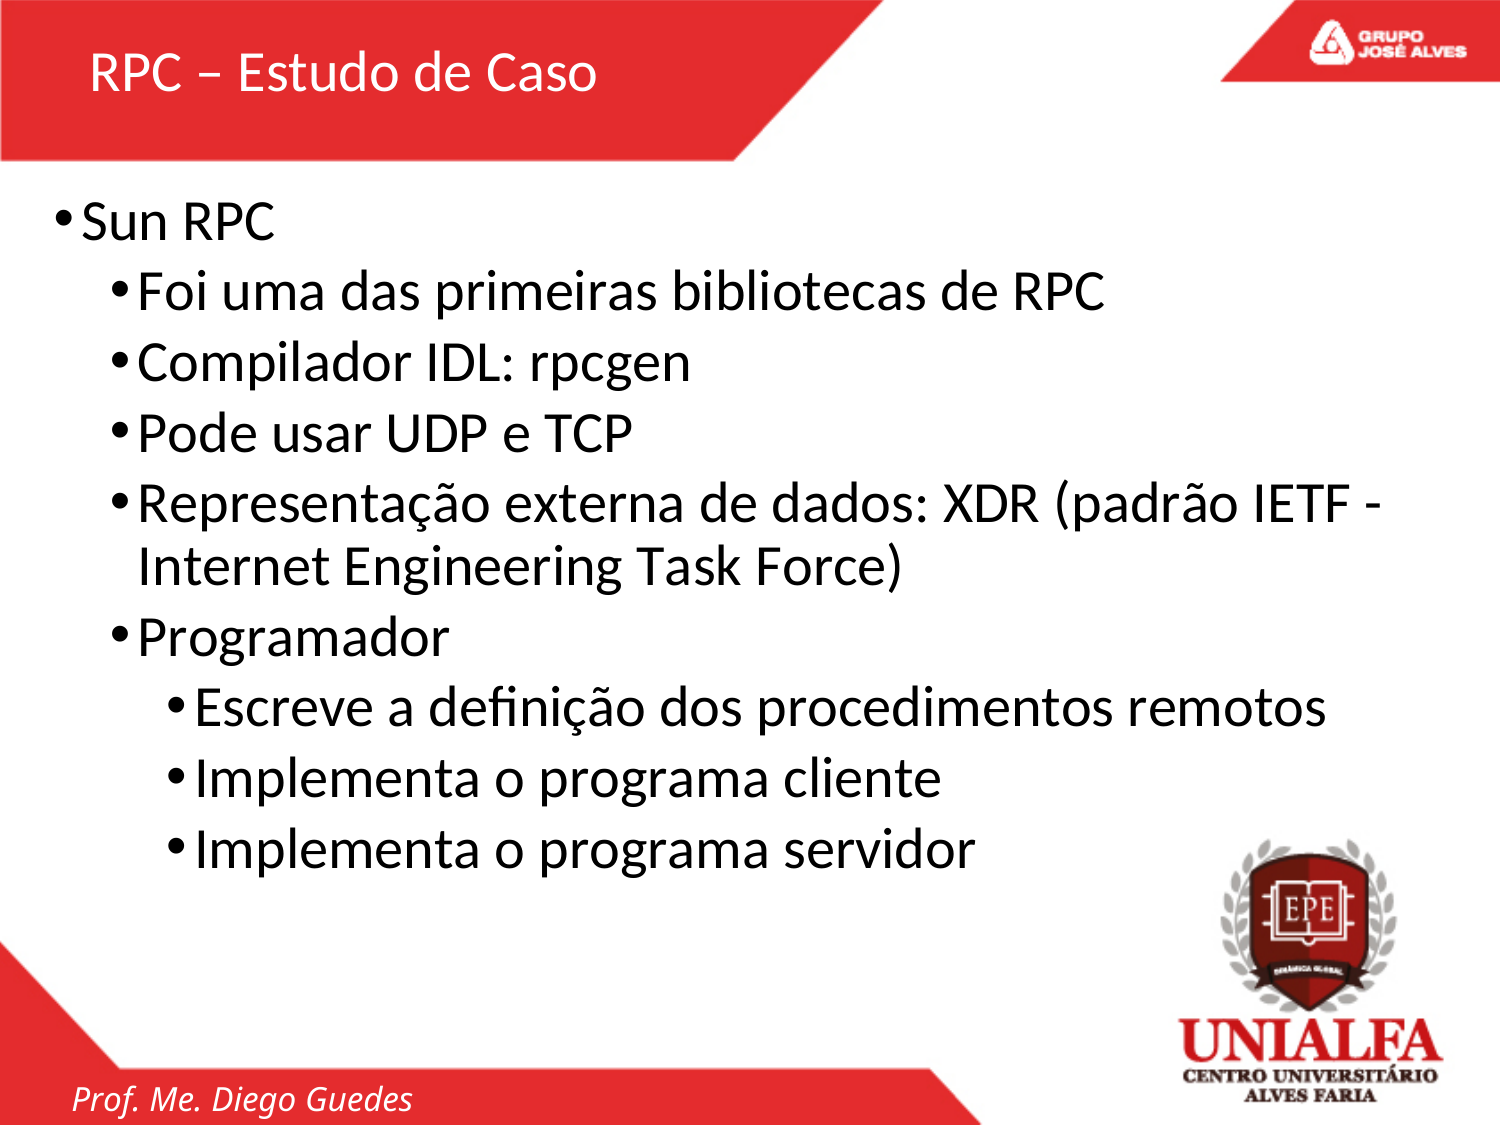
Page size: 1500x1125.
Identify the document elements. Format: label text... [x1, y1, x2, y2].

text_box RPC – Estudo de Caso [74, 25, 730, 111]
picture [0, 0, 1500, 1125]
text_box Prof. Me. Diego Guedes [56, 1070, 711, 1125]
list Sun RPC Foi uma das primeiras bibliotecas de RPC Compilador IDL: rpcgen Pode usar UDP e TCP Representação externa de dados: XDR (padrão IETF - Internet Engineering Task Force) Programador Escreve a definição dos procedimentos remotos Implementa o programa cliente Implementa o programa servidor [38, 182, 1425, 933]
